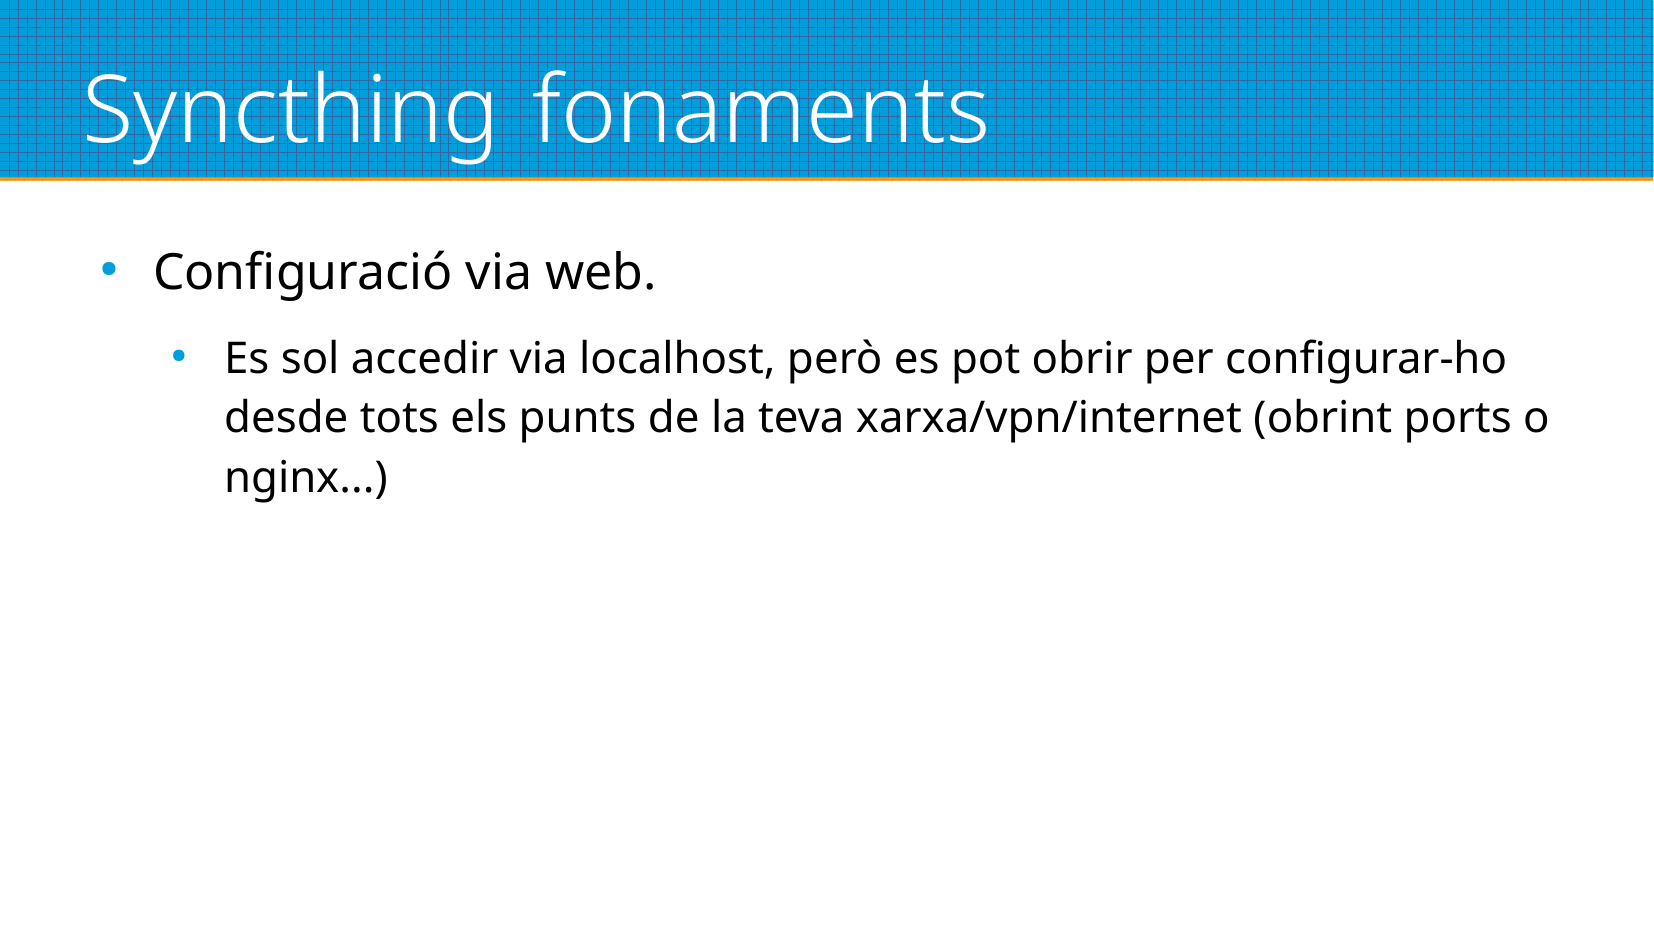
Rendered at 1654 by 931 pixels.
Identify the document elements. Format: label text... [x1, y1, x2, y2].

title Syncthing fonaments [82, 14, 1571, 171]
list Configuració via web. Es sol accedir via localhost, però es pot obrir per configurar-ho desde tots els punts de la teva xarxa/vpn/internet (obrint ports o nginx...) [82, 236, 1563, 811]
